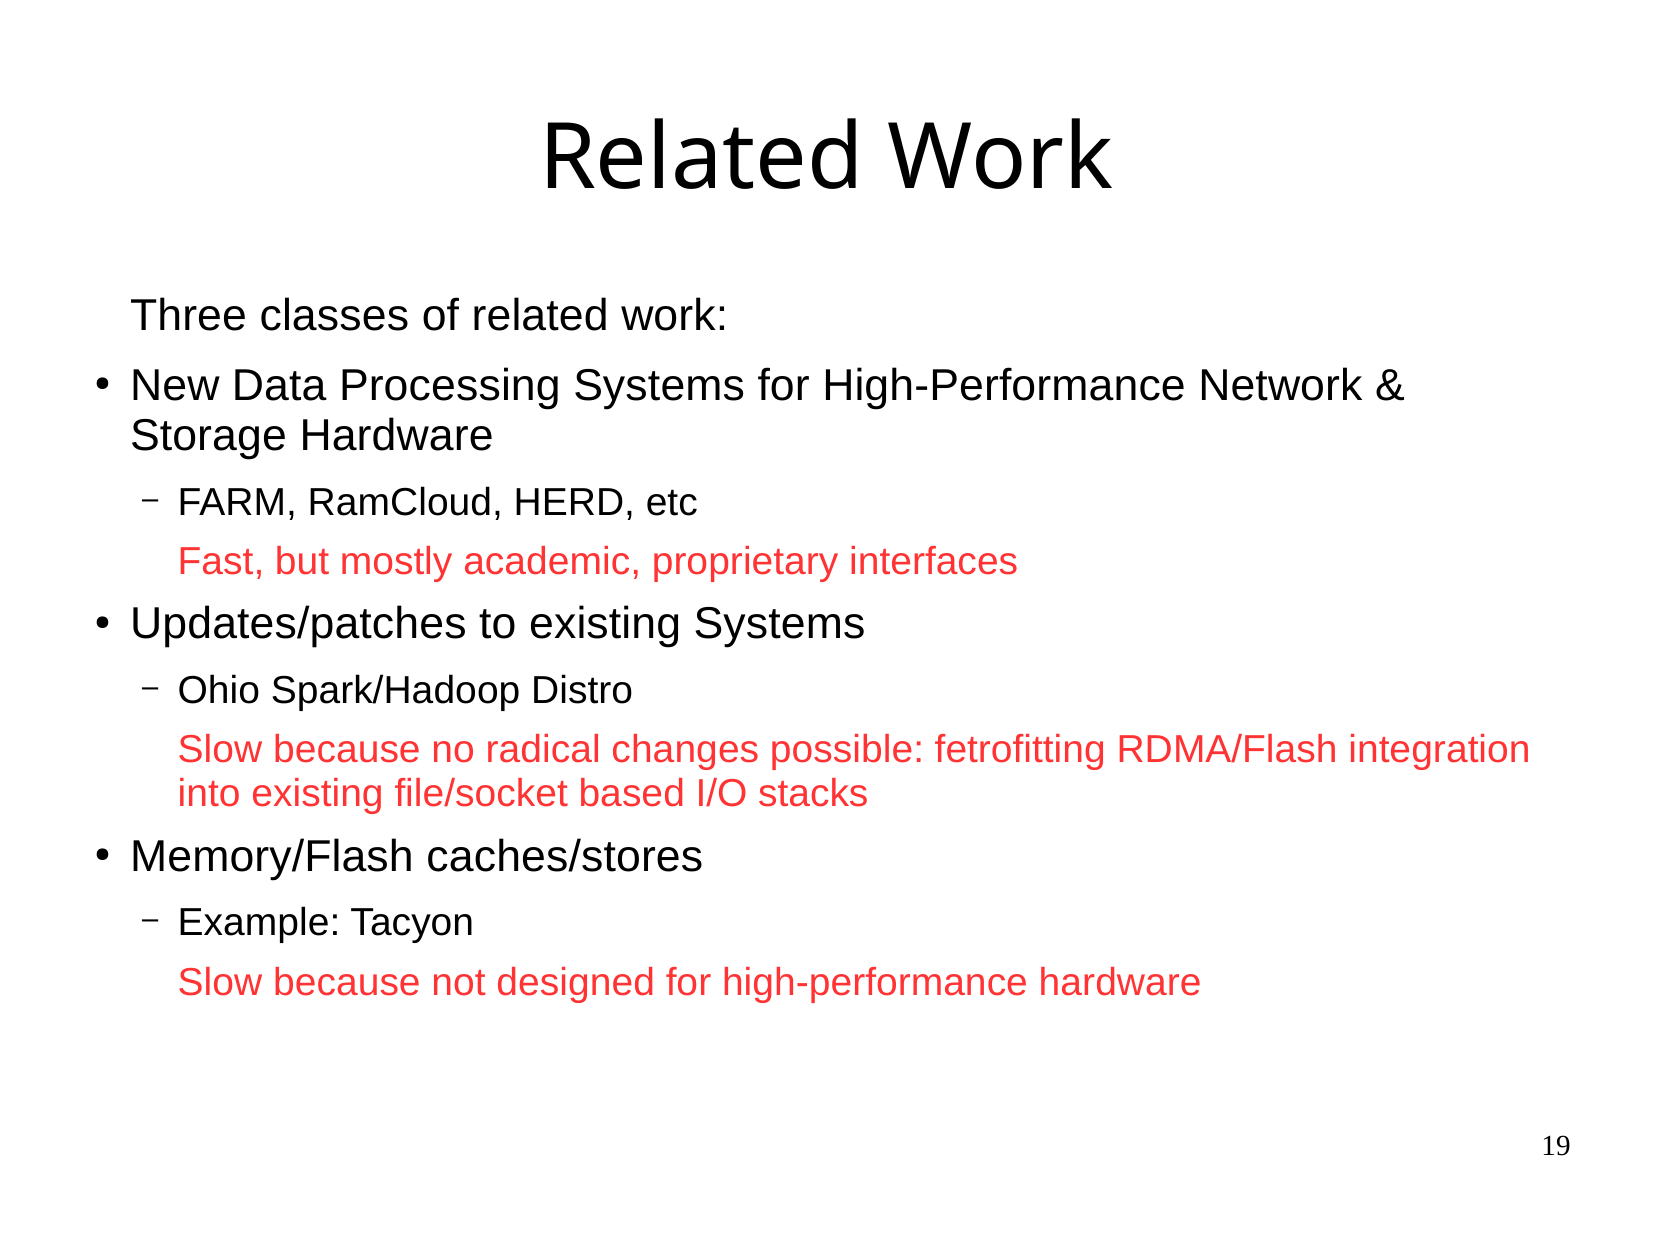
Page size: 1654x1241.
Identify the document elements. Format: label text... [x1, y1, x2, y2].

title Related Work [82, 49, 1571, 257]
list Three classes of related work: New Data Processing Systems for High-Performance Network & Storage Hardware FARM, RamCloud, HERD, etc Fast, but mostly academic, proprietary interfaces Updates/patches to existing Systems Ohio Spark/Hadoop Distro Slow because no radical changes possible: fetrofitting RDMA/Flash integration into existing file/socket based I/O stacks Memory/Flash caches/stores Example: Tacyon Slow because not designed for high-performance hardware [82, 290, 1571, 1010]
